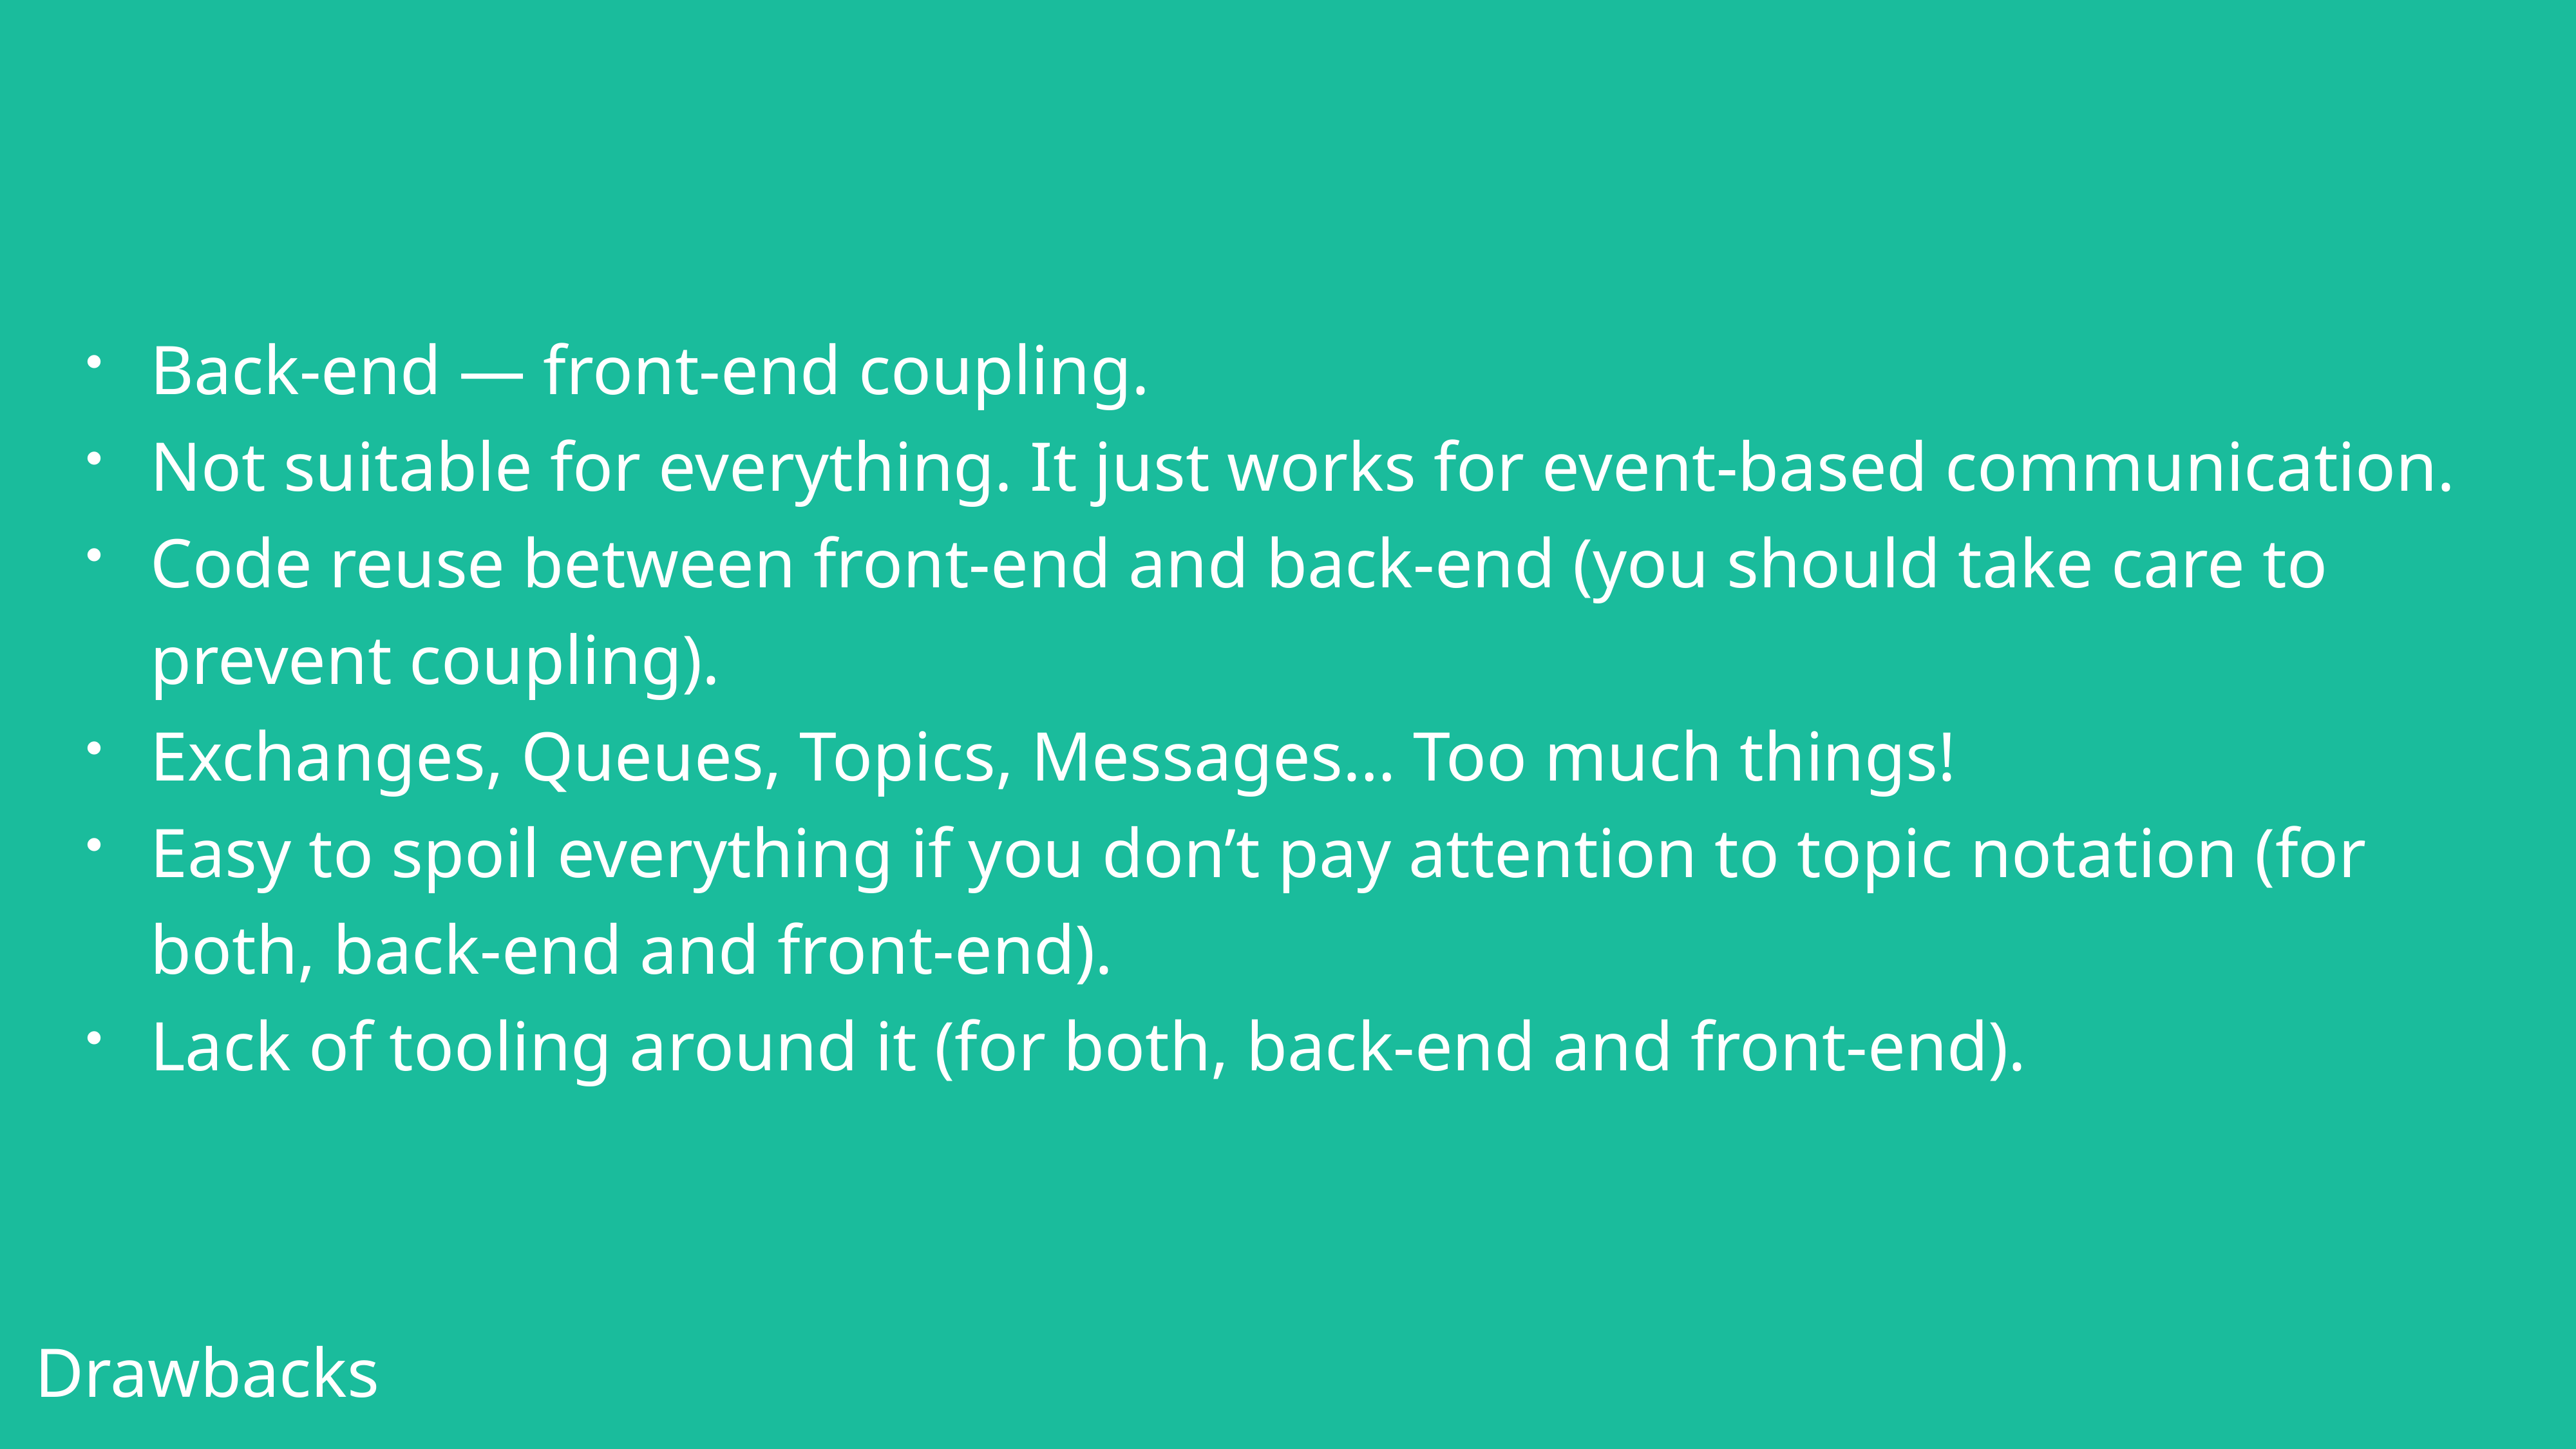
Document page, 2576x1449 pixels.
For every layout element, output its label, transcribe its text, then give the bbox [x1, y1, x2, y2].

text_box Drawbacks [29, 1325, 386, 1417]
text_box Back-end — front-end coupling. Not suitable for everything. It just works for event-based communication. Code reuse between front-end and back-end (you should take care to prevent coupling). Exchanges, Queues, Topics, Messages… Too much things! Easy to spoil everything if you don’t pay attention to topic notation (for both, back-end and front-end). Lack of tooling around it (for both, back-end and front-end). [80, 306, 2496, 1090]
